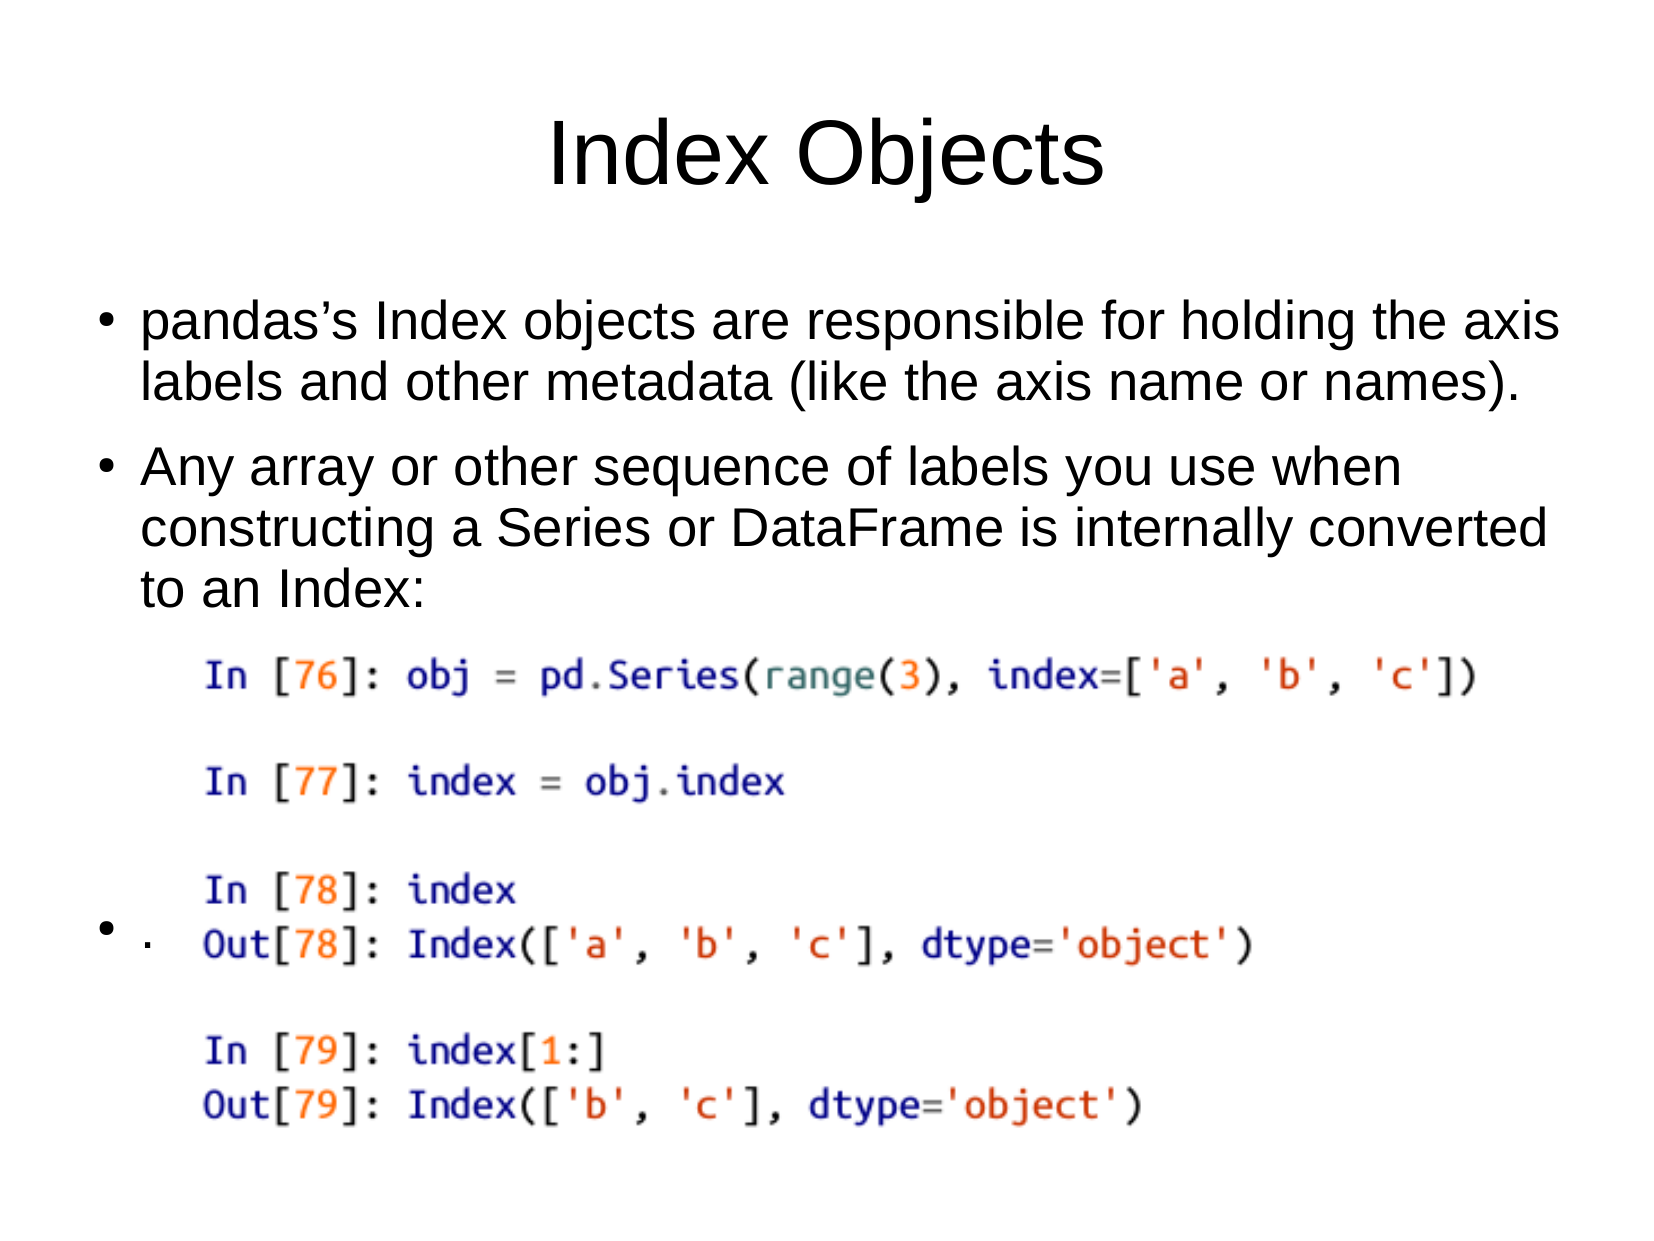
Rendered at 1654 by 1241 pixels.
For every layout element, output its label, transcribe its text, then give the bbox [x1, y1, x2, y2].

list pandas’s Index objects are responsible for holding the axis labels and other metadata (like the axis name or names). Any array or other sequence of labels you use when constructing a Series or DataFrame is internally converted to an Index: . [82, 290, 1571, 1010]
title Index Objects [82, 49, 1571, 257]
picture [188, 644, 1491, 1156]
